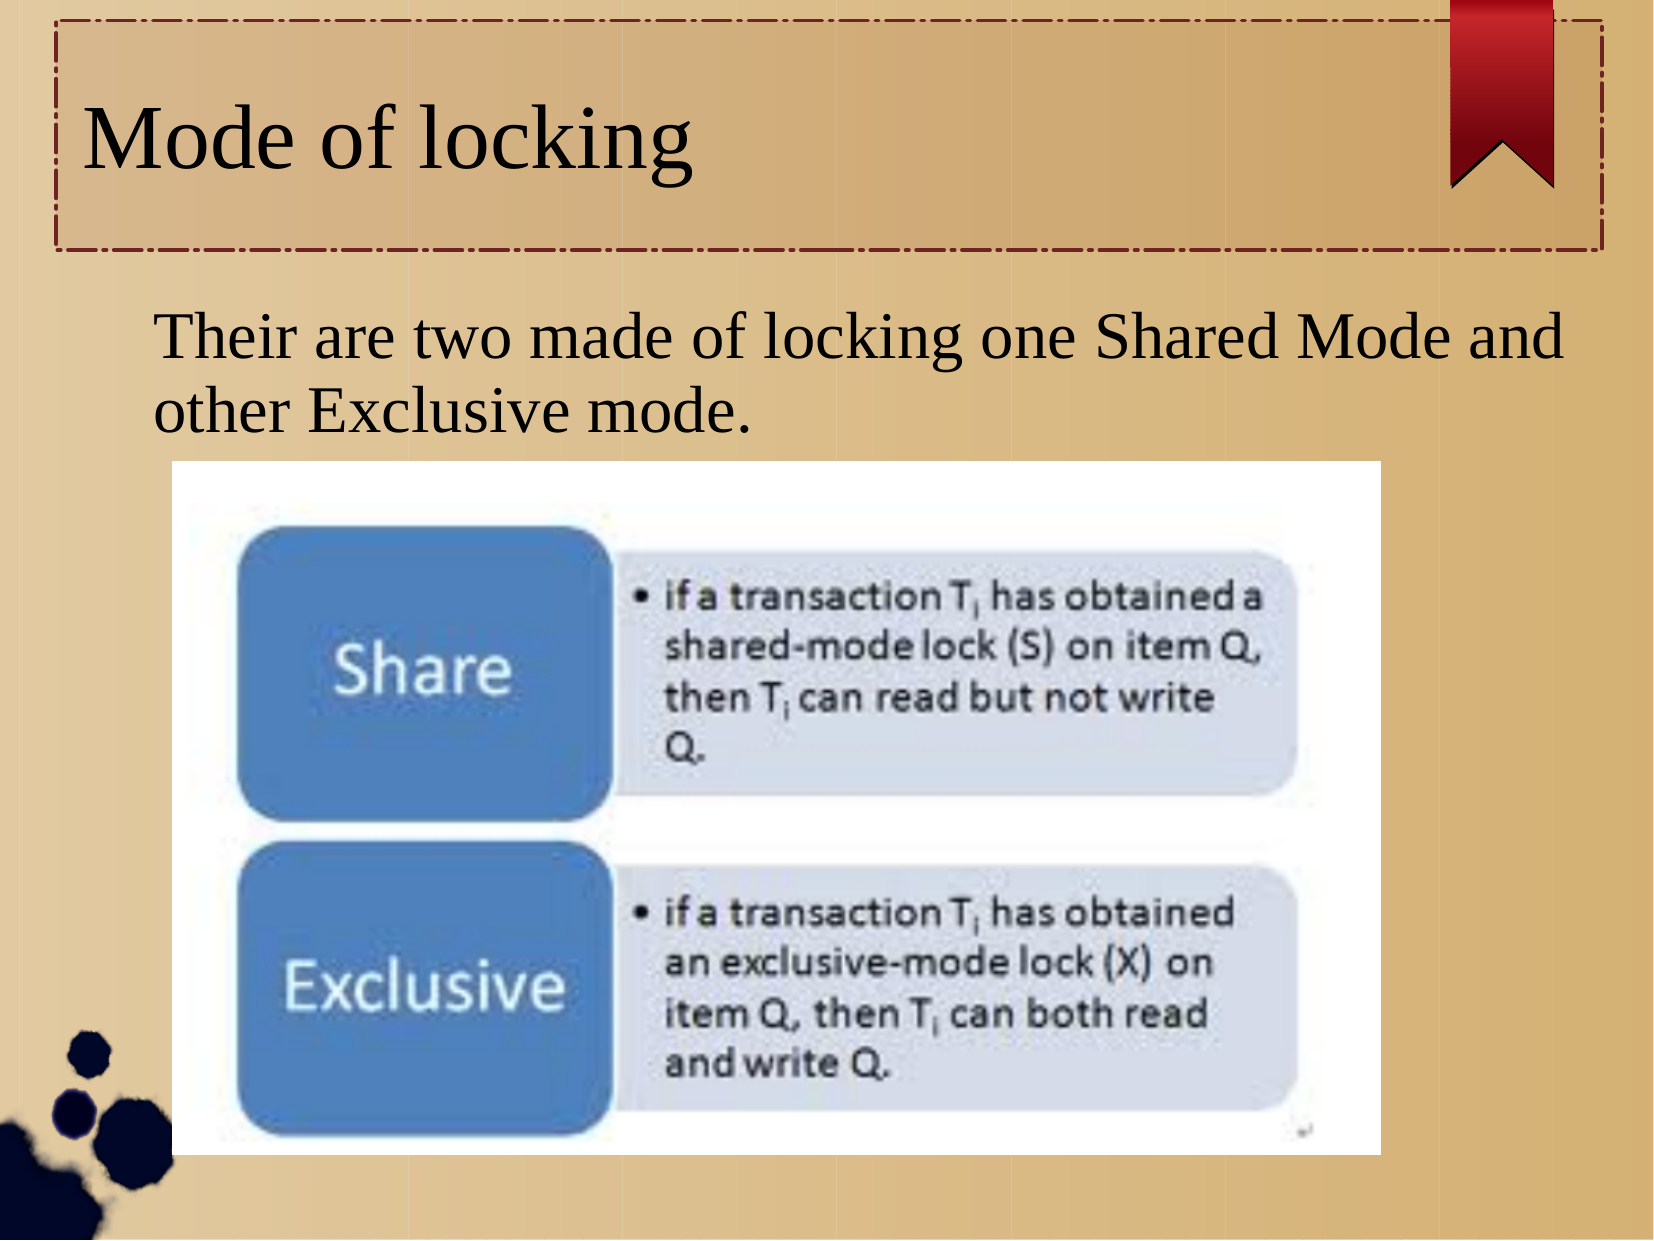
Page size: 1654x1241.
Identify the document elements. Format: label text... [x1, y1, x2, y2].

title Mode of locking [82, 47, 1412, 229]
list Their are two made of locking one Shared Mode and other Exclusive mode. [82, 299, 1571, 1019]
picture [172, 461, 1381, 1156]
